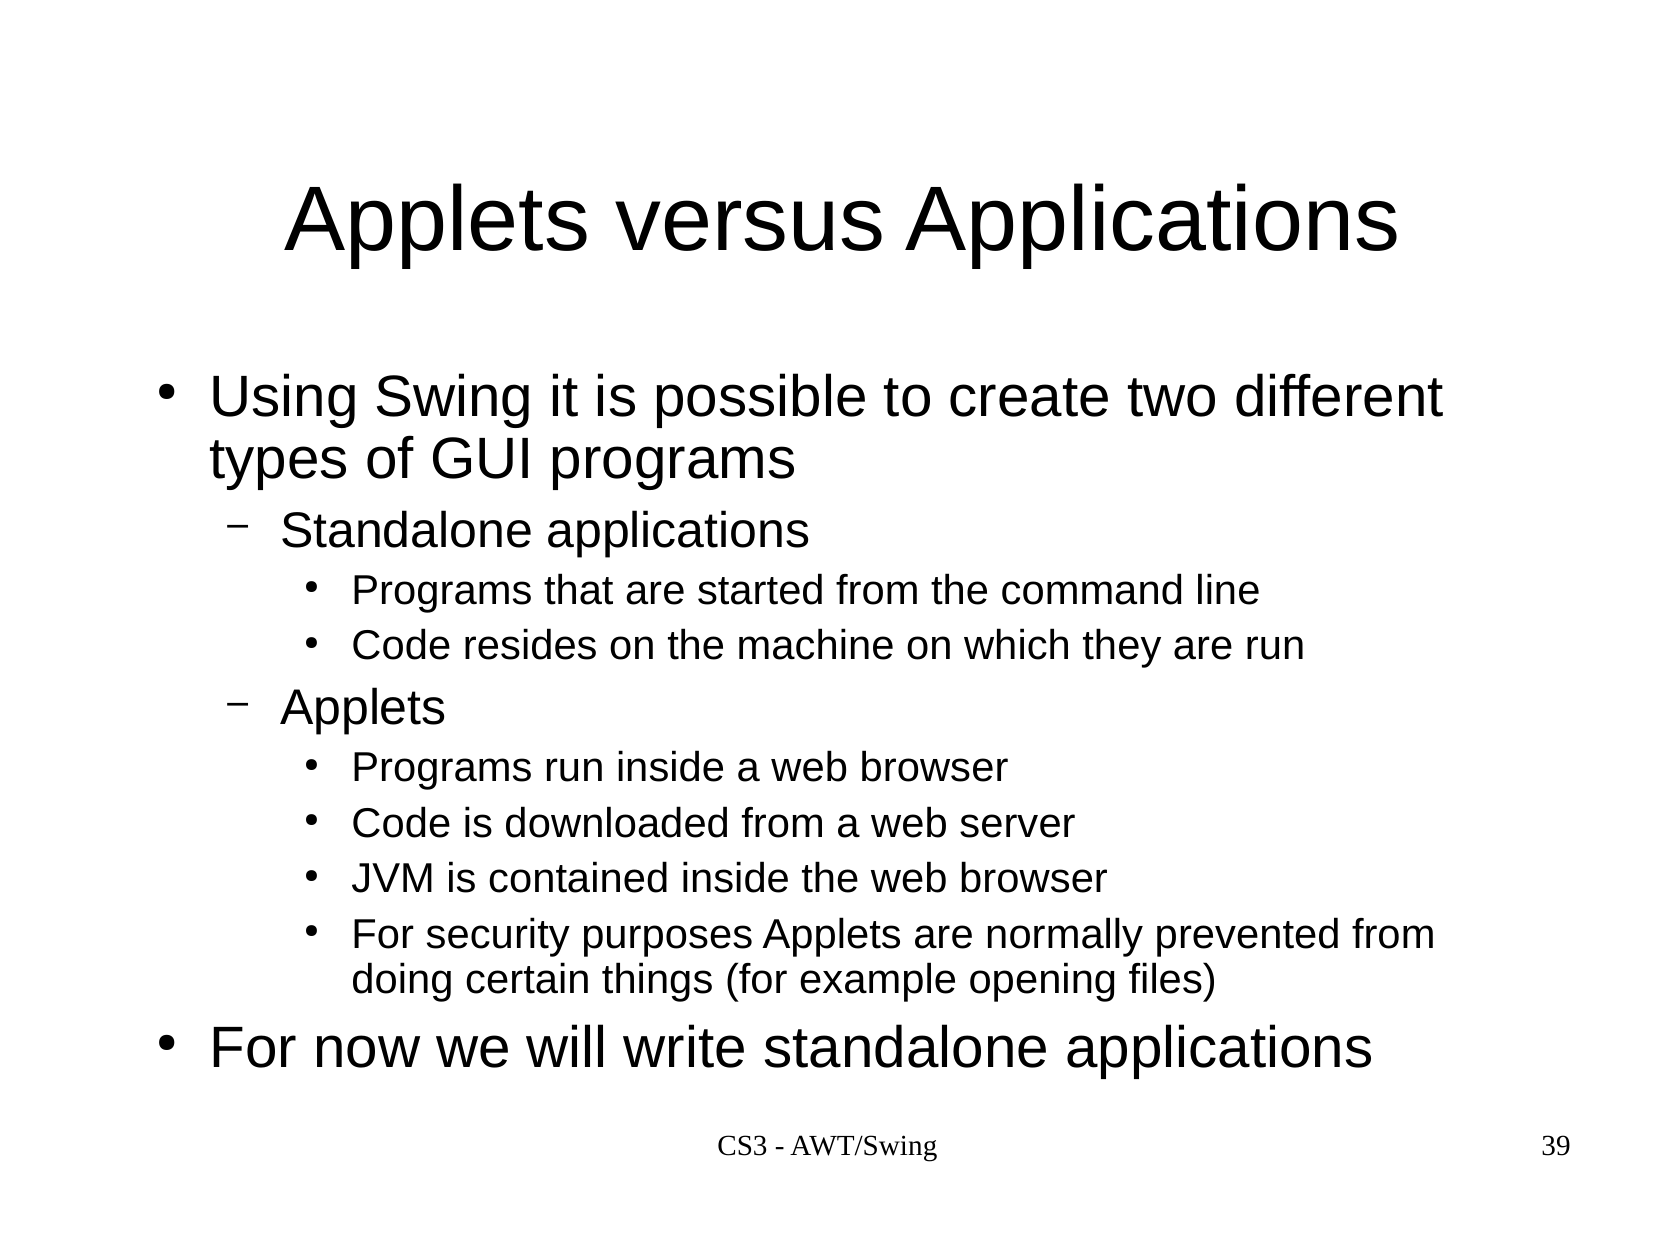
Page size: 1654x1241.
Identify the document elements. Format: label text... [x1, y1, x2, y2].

title Applets versus Applications [124, 110, 1530, 317]
list Using Swing it is possible to create two different types of GUI programs Standalone applications Programs that are started from the command line Code resides on the machine on which they are run Applets Programs run inside a web browser Code is downloaded from a web server JVM is contained inside the web browser For security purposes Applets are normally prevented from doing certain things (for example opening files) For now we will write standalone applications [124, 358, 1530, 1162]
